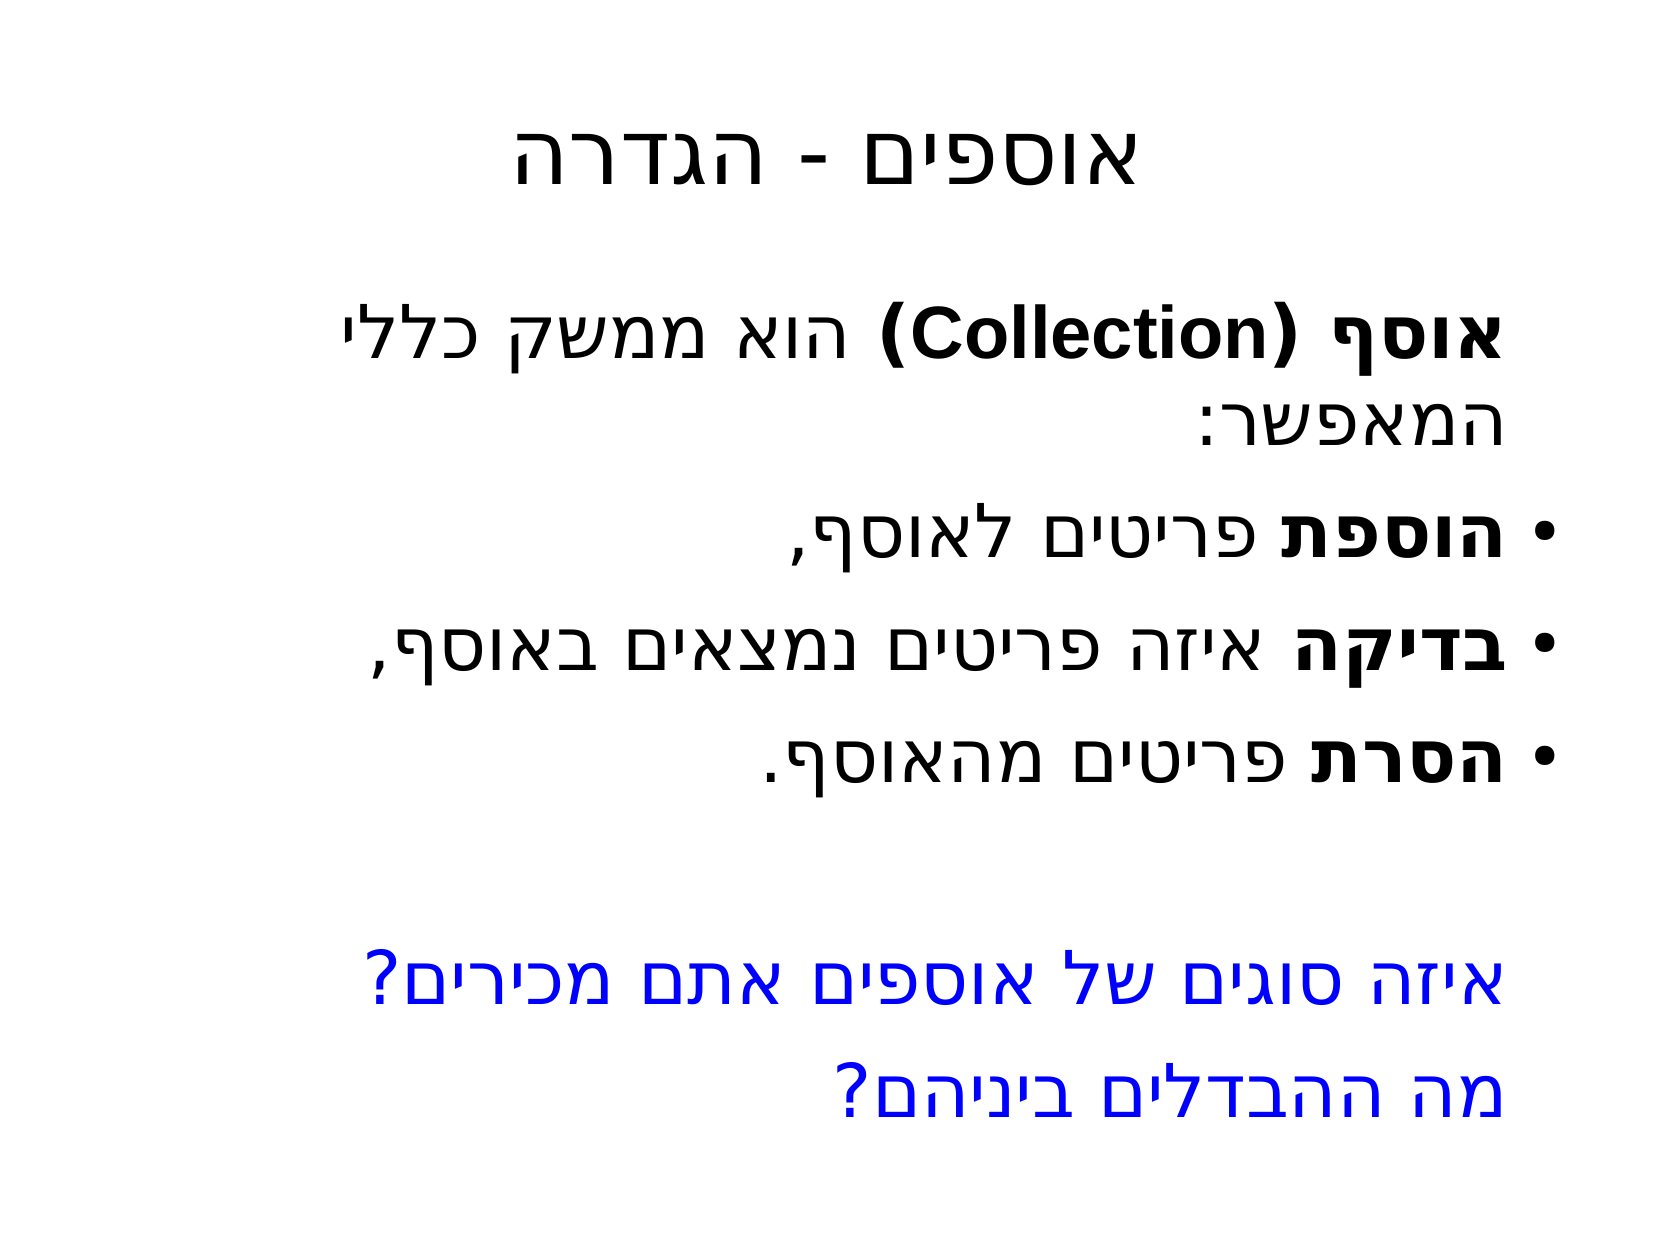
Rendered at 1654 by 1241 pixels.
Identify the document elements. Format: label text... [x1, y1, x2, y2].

list אוסף (Collection) הוא ממשק כללי המאפשר: הוספת פריטים לאוסף, בדיקה איזה פריטים נמצאים באוסף, הסרת פריטים מהאוסף. איזה סוגים של אוספים אתם מכירים? מה ההבדלים ביניהם? [82, 290, 1571, 1141]
title אוספים - הגדרה [82, 49, 1571, 257]
